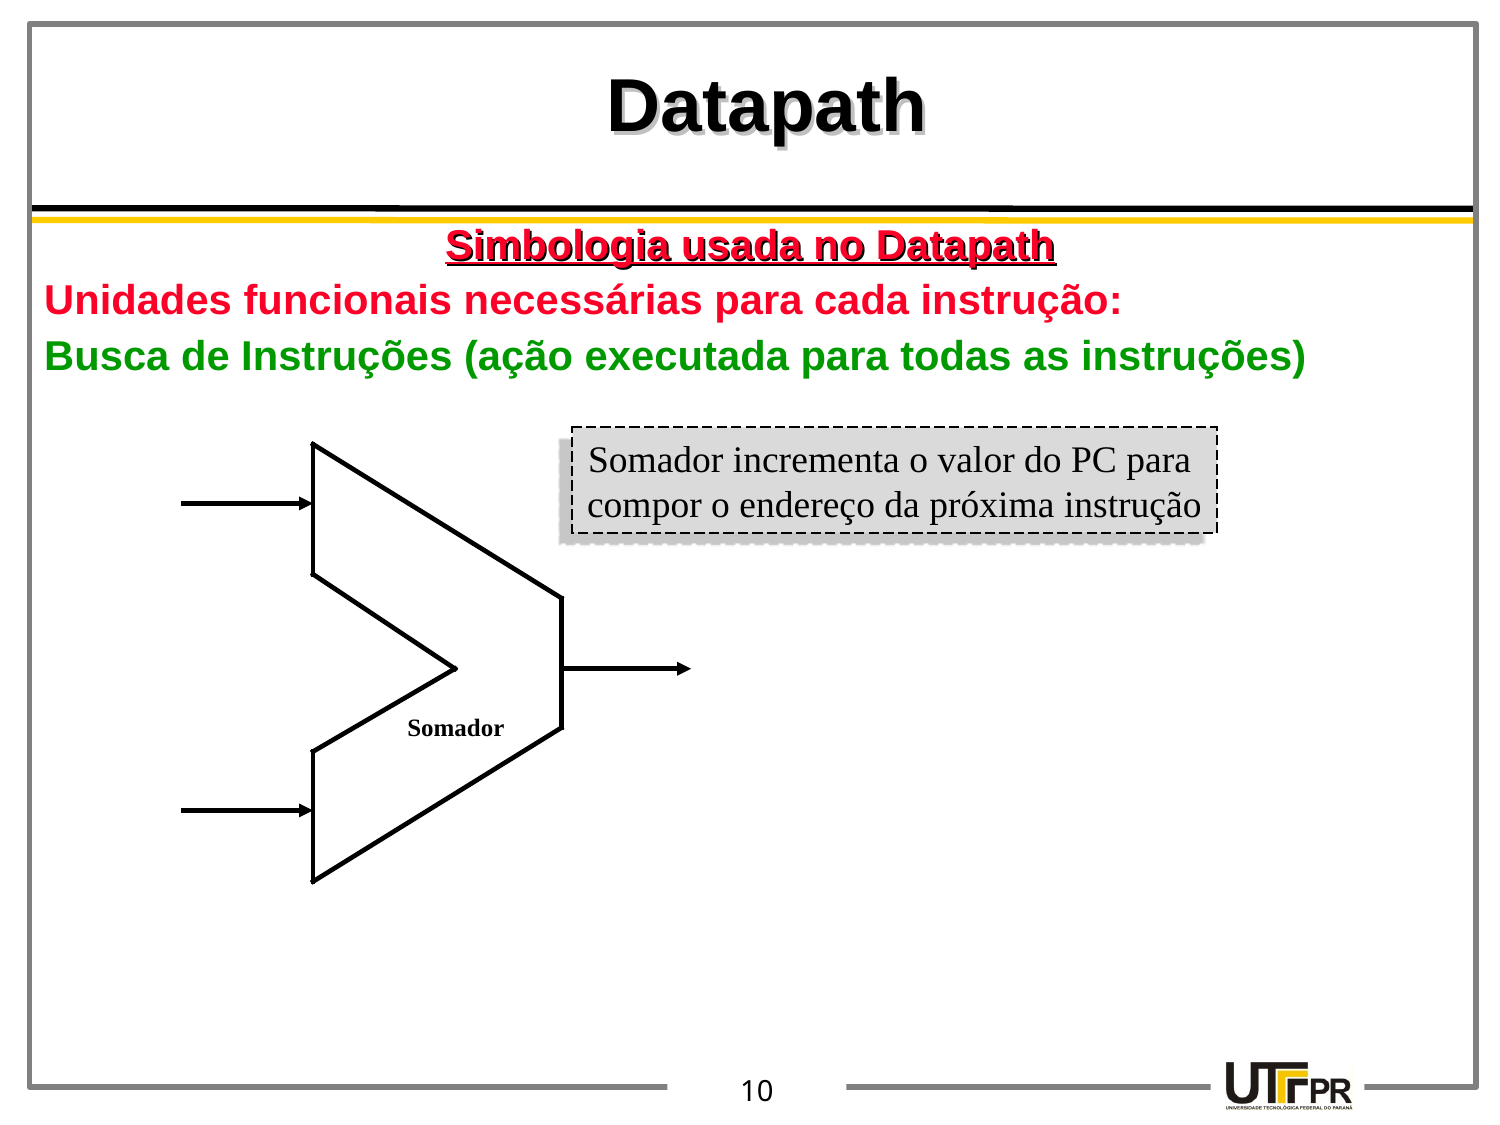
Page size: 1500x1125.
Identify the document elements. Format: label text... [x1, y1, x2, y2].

list Simbologia usada no Datapath Unidades funcionais necessárias para cada instrução: Busca de Instruções (ação executada para todas as instruções) [29, 220, 1471, 1125]
title Datapath [29, 59, 1477, 207]
text_box Somador [383, 704, 526, 750]
text_box Somador incrementa o valor do PC para compor o endereço da próxima instrução [572, 427, 1218, 533]
